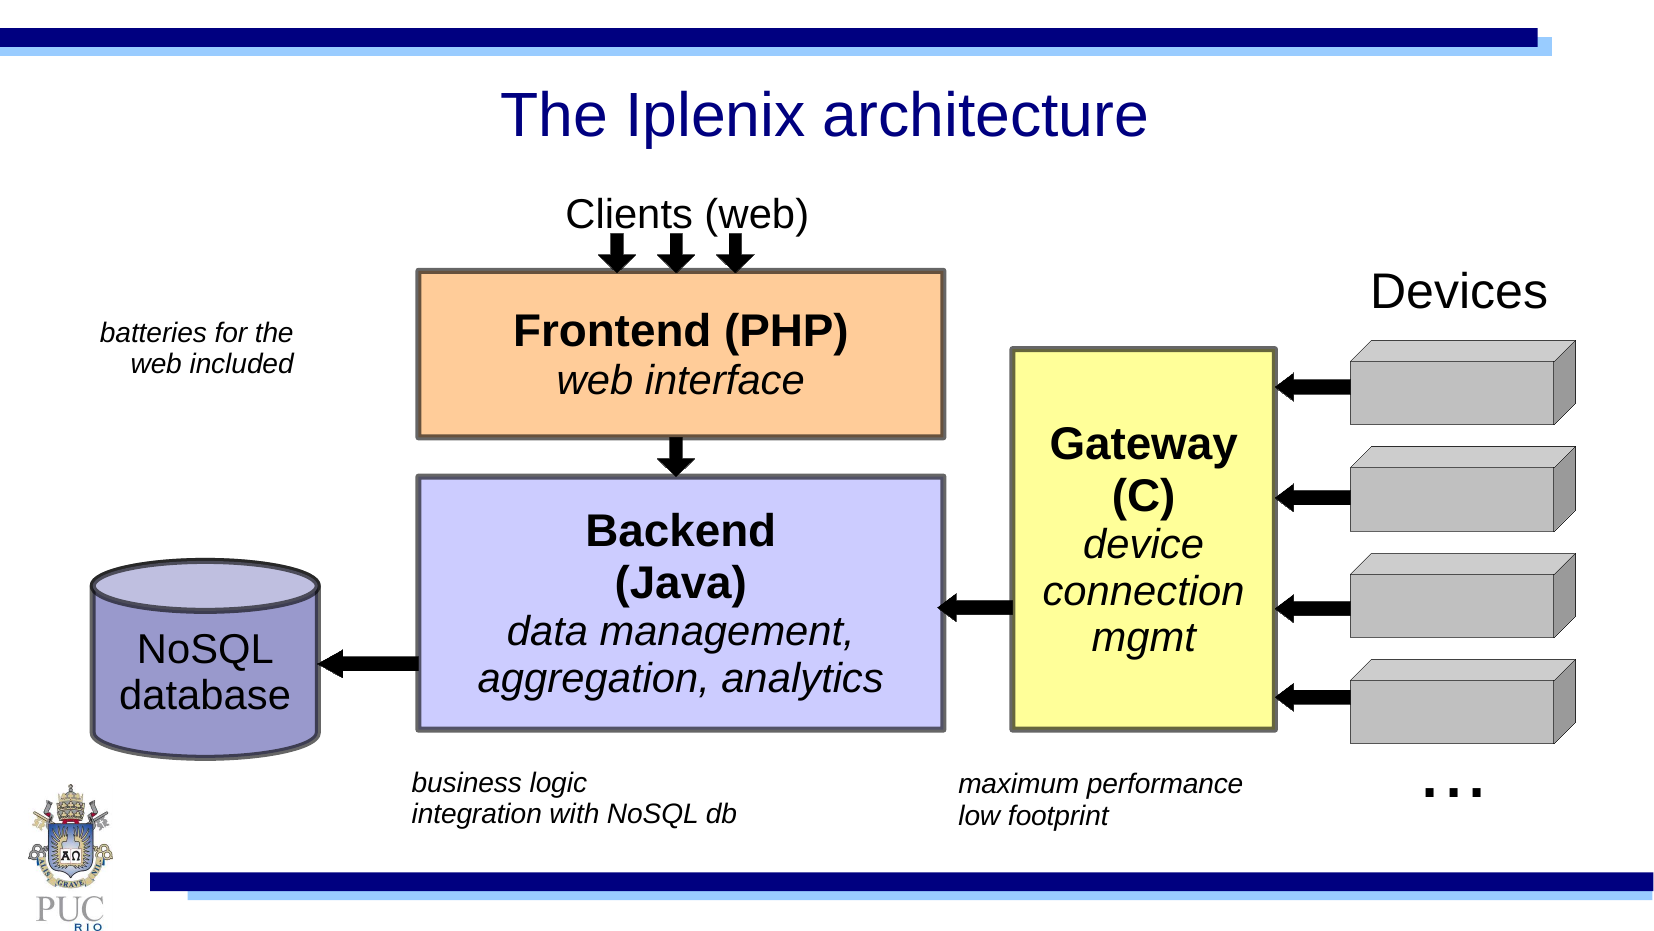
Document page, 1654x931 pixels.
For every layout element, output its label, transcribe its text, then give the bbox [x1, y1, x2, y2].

text_box Frontend (PHP) web interface [418, 270, 944, 438]
text_box Gateway (C) device connection mgmt [1012, 349, 1275, 730]
text_box [1275, 659, 1576, 744]
text_box [716, 233, 755, 273]
title The Iplenix architecture [37, 37, 1613, 193]
text_box [1275, 340, 1576, 425]
picture [28, 784, 113, 931]
text_box [1275, 553, 1576, 638]
text_box ... [1404, 714, 1558, 823]
text_box [937, 593, 1013, 622]
text_box Clients (web) [550, 183, 851, 245]
text_box Backend (Java) data management, aggregation, analytics [418, 476, 944, 730]
text_box Devices [1355, 256, 1564, 327]
text_box [1275, 446, 1576, 532]
text_box [657, 233, 695, 273]
text_box business logic integration with NoSQL db [396, 759, 753, 837]
text_box NoSQL database [92, 588, 318, 758]
text_box batteries for the web included [85, 309, 309, 387]
text_box [657, 437, 695, 477]
text_box maximum performance low footprint [943, 760, 1259, 839]
text_box [598, 233, 636, 273]
text_box [317, 649, 419, 678]
